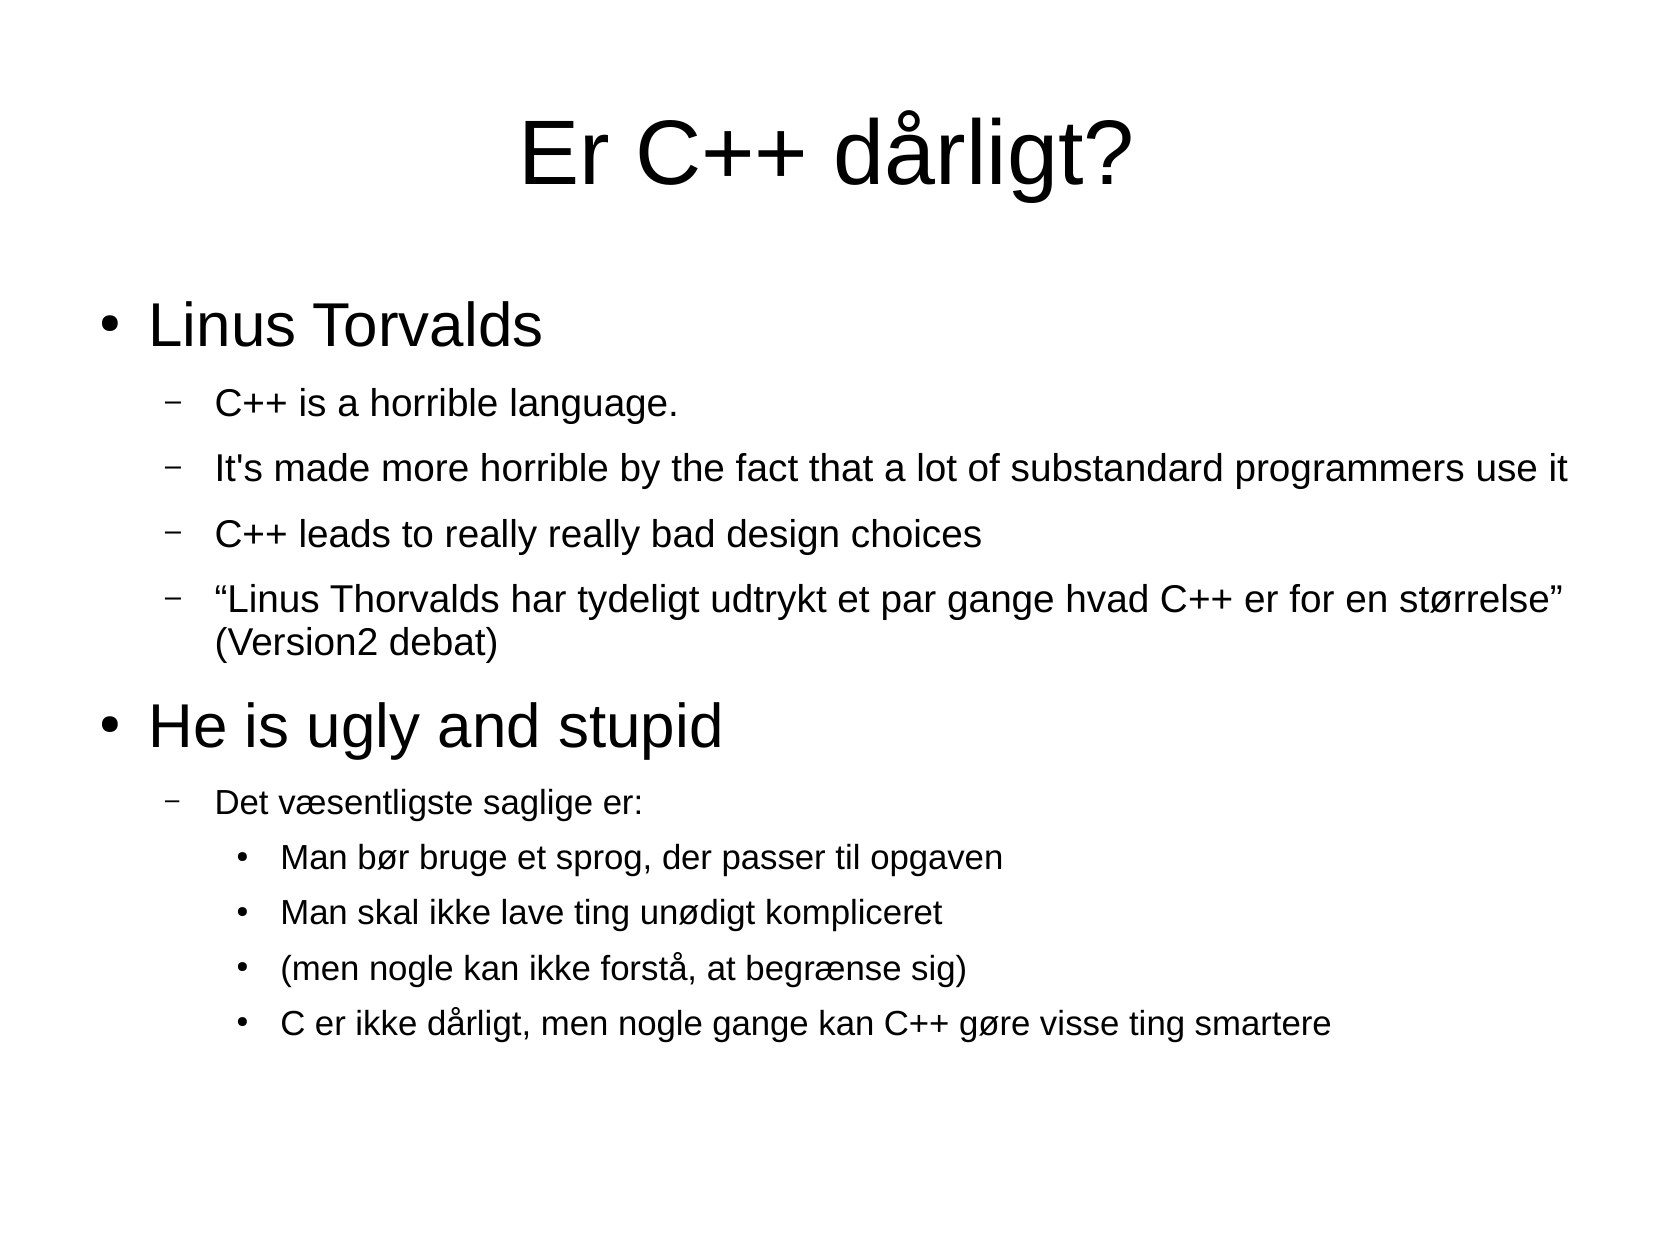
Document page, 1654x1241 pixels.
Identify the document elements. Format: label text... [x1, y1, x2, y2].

list Linus Torvalds C++ is a horrible language. It's made more horrible by the fact that a lot of substandard programmers use it C++ leads to really really bad design choices “Linus Thorvalds har tydeligt udtrykt et par gange hvad C++ er for en størrelse” (Version2 debat) He is ugly and stupid Det væsentligste saglige er: Man bør bruge et sprog, der passer til opgaven Man skal ikke lave ting unødigt kompliceret (men nogle kan ikke forstå, at begrænse sig) C er ikke dårligt, men nogle gange kan C++ gøre visse ting smartere [82, 290, 1571, 1126]
title Er C++ dårligt? [82, 49, 1571, 257]
